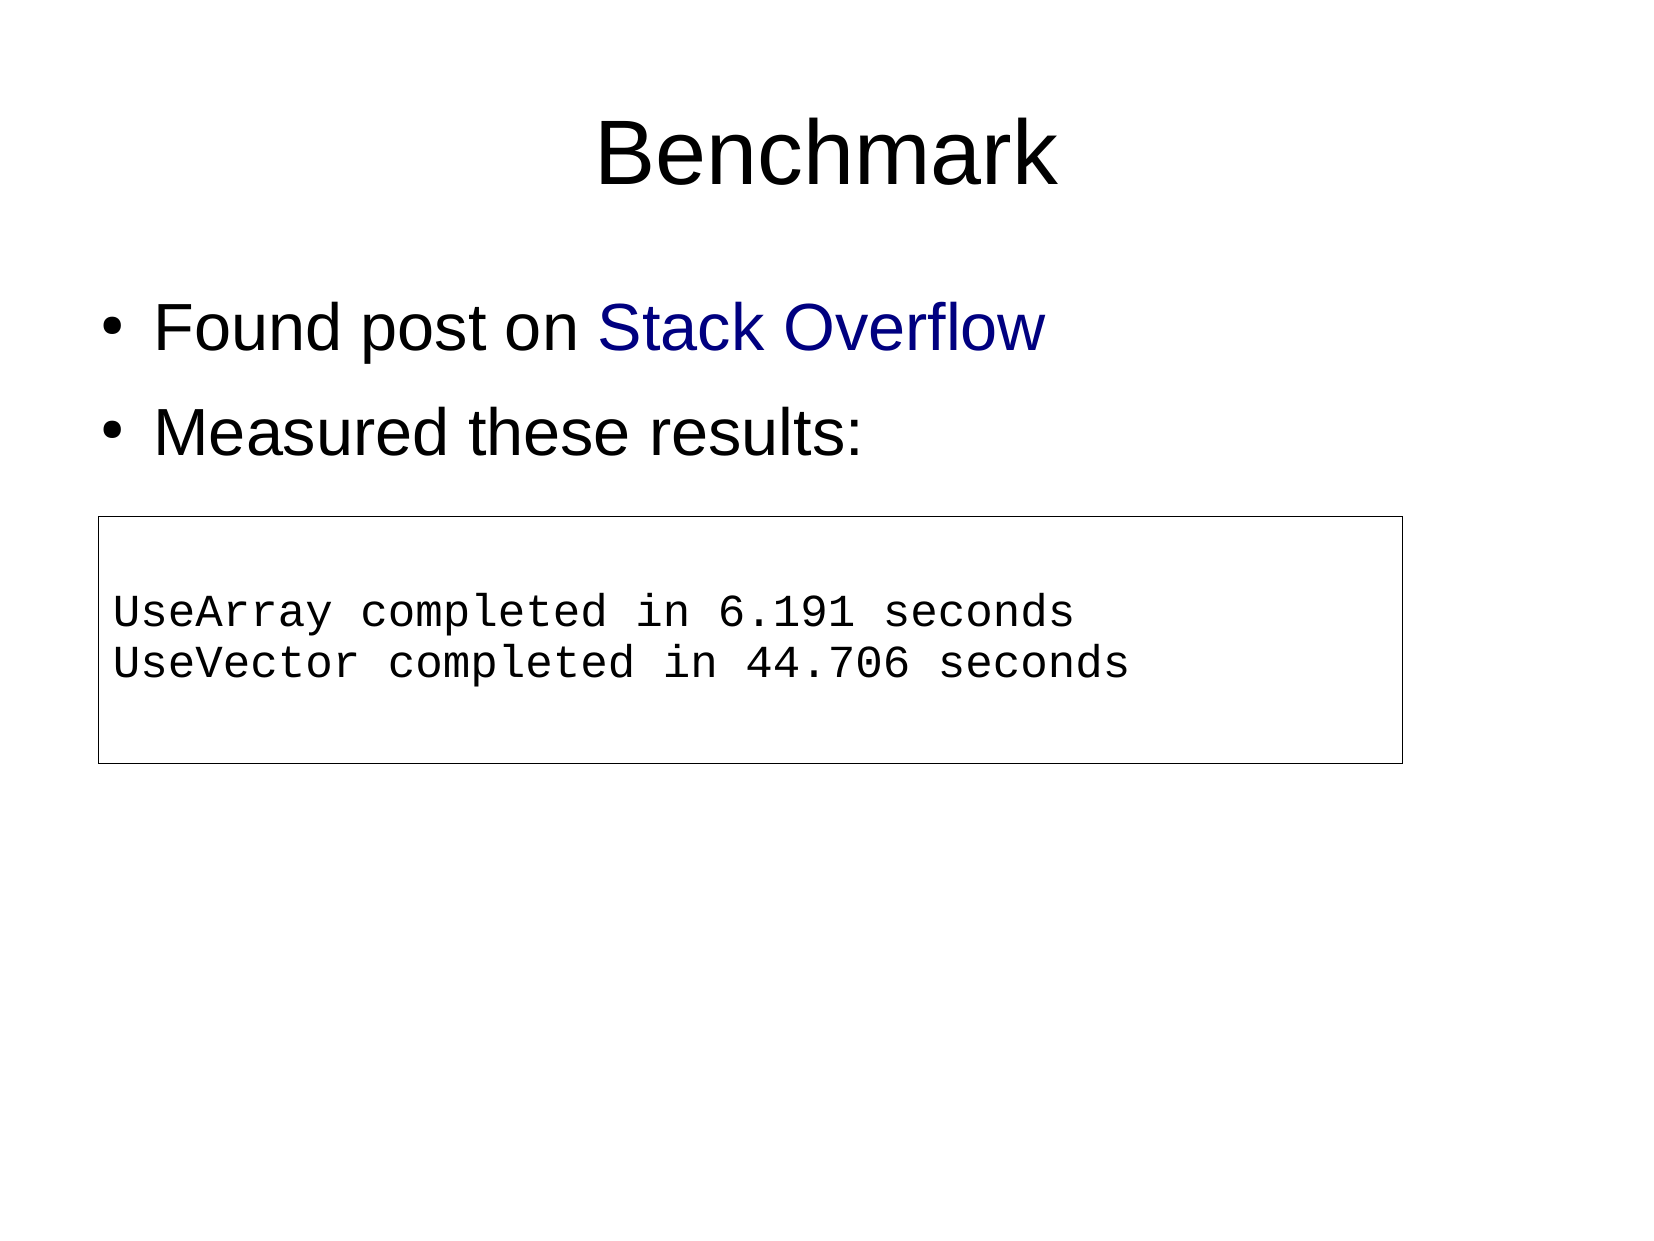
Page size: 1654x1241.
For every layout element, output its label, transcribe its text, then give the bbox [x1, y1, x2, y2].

text_box UseArray completed in 6.191 seconds UseVector completed in 44.706 seconds [98, 516, 1403, 764]
title Benchmark [82, 49, 1571, 257]
list Found post on Stack Overflow Measured these results: [82, 290, 1571, 1010]
